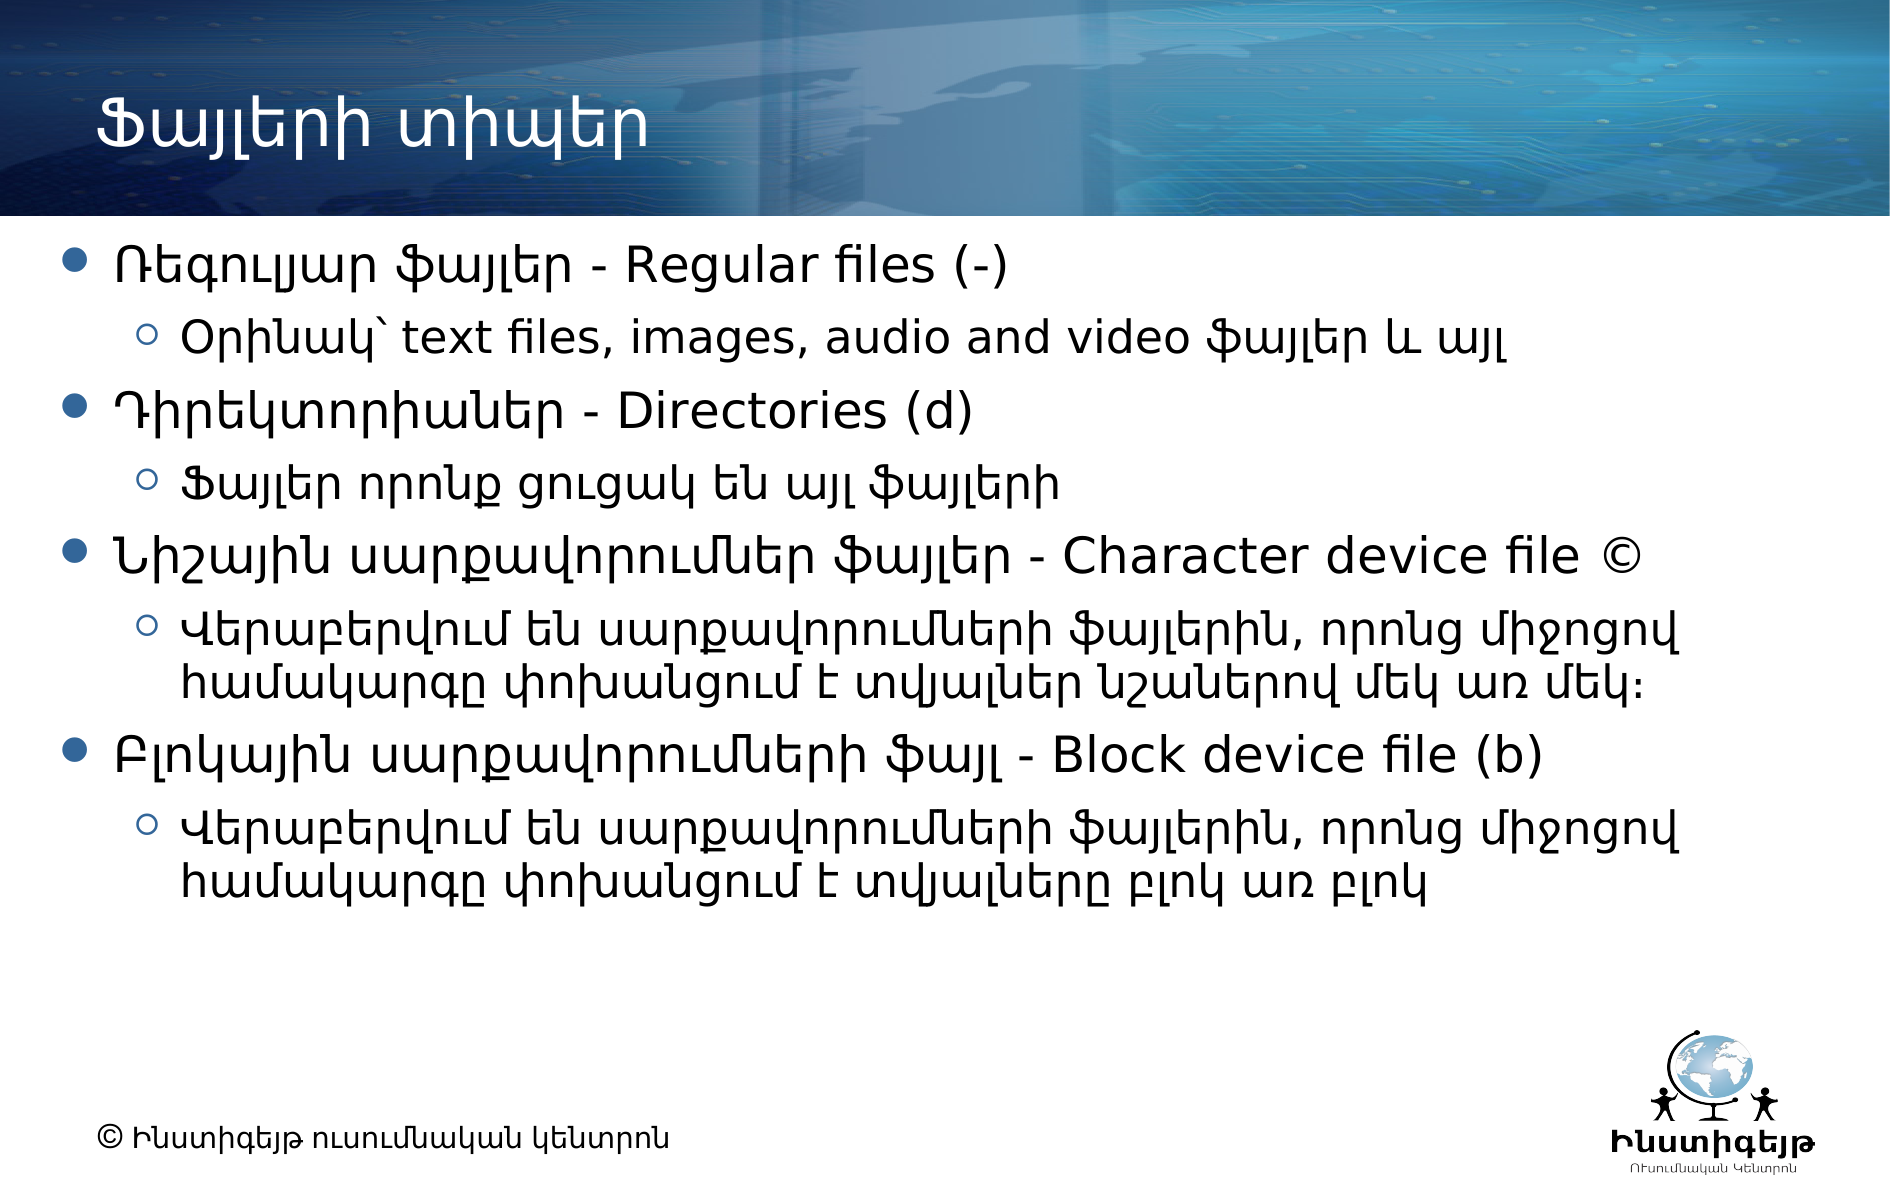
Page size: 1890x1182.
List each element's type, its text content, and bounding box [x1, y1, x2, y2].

title Ֆայլերի տիպեր [94, 47, 1793, 217]
picture [0, 0, 1890, 216]
list Ռեգուլյար ֆայլեր - Regular files (-) Օրինակ՝ text files, images, audio and video ֆայլեր և այլ Դիրեկտորիաներ - Directories (d) Ֆայլեր որոնք ցուցակ են այլ ֆայլերի Նիշային սարքավորումներ ֆայլեր - Character device file © Վերաբերվում են սարքավորումների ֆայլերին, որոնց միջոցով համակարգը փոխանցում է տվյալներ նշաներով մեկ առ մեկ։ Բլոկային սարքավորումների ֆայլ - Block device file (b) Վերաբերվում են սարքավորումների ֆայլերին, որոնց միջոցով համակարգը փոխանցում է տվյալները բլոկ առ բլոկ [59, 236, 1831, 973]
picture [1612, 1030, 1815, 1175]
